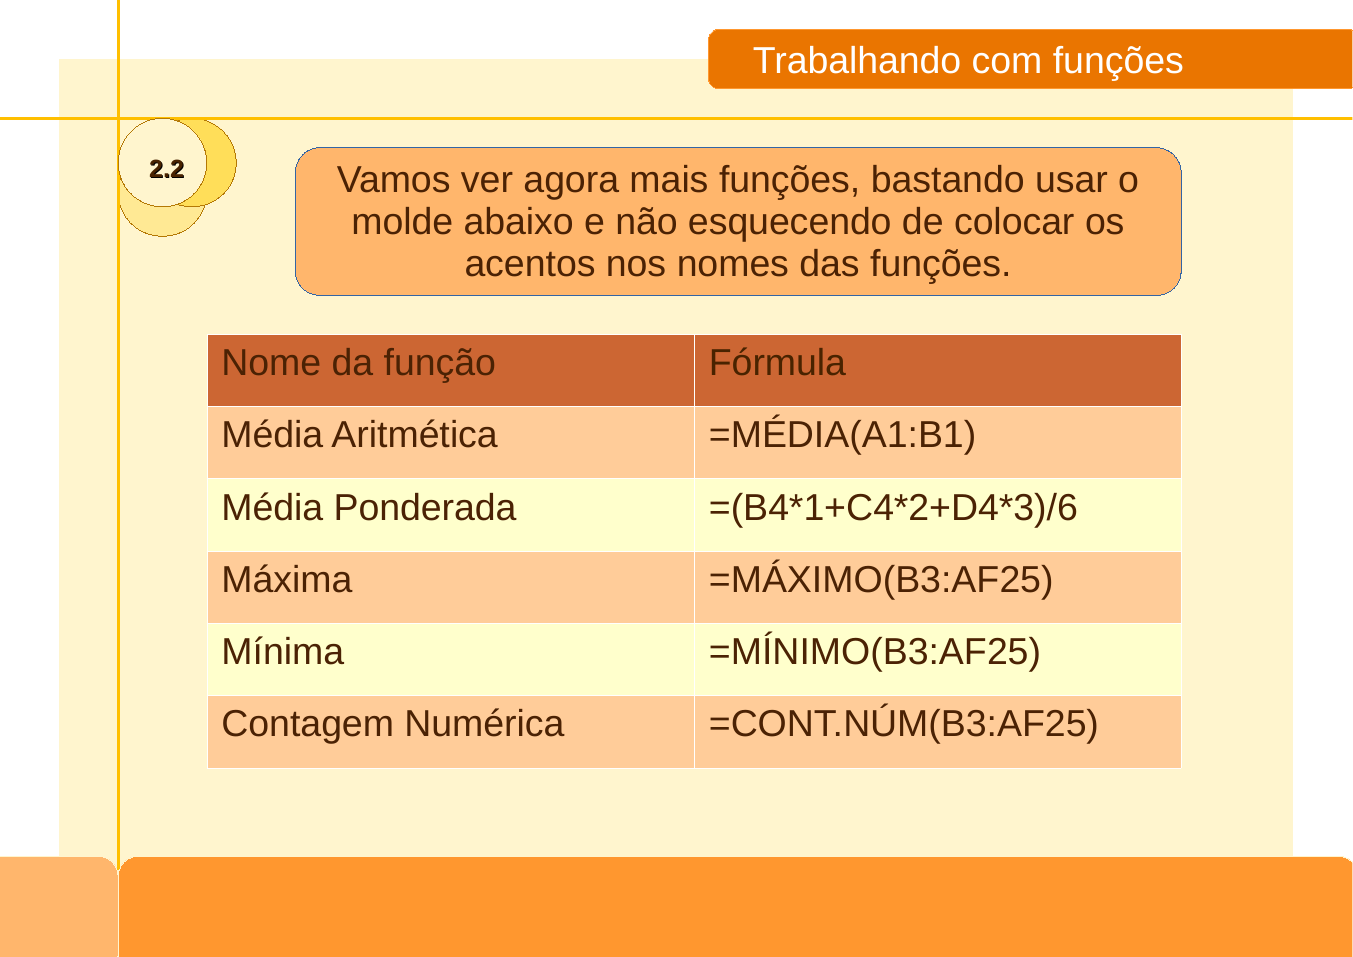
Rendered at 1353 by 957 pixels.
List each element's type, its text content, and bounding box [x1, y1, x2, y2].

text_box 2.2 [126, 147, 207, 193]
table_header Nome da função [208, 335, 694, 406]
table_cell Média Ponderada [208, 479, 694, 551]
table_cell =MÁXIMO(B3:AF25) [695, 552, 1181, 623]
table_cell =MÍNIMO(B3:AF25) [695, 624, 1181, 695]
table_cell Máxima [208, 552, 694, 623]
text_box Trabalhando com funções [738, 31, 1199, 89]
text_box [118, 118, 237, 237]
table_cell Média Aritmética [208, 407, 694, 478]
table_cell Mínima [208, 624, 694, 695]
table_header Fórmula [695, 335, 1181, 406]
table_cell Contagem Numérica [208, 696, 694, 768]
table_cell =CONT.NÚM(B3:AF25) [695, 696, 1181, 768]
text_box [708, 29, 1353, 89]
text_box [0, 856, 1353, 957]
table_cell =(B4*1+C4*2+D4*3)/6 [695, 479, 1181, 551]
table_cell =MÉDIA(A1:B1) [695, 407, 1181, 478]
text_box Vamos ver agora mais funções, bastando usar o molde abaixo e não esquecendo de colocar os acentos nos nomes das funções. [295, 147, 1182, 296]
